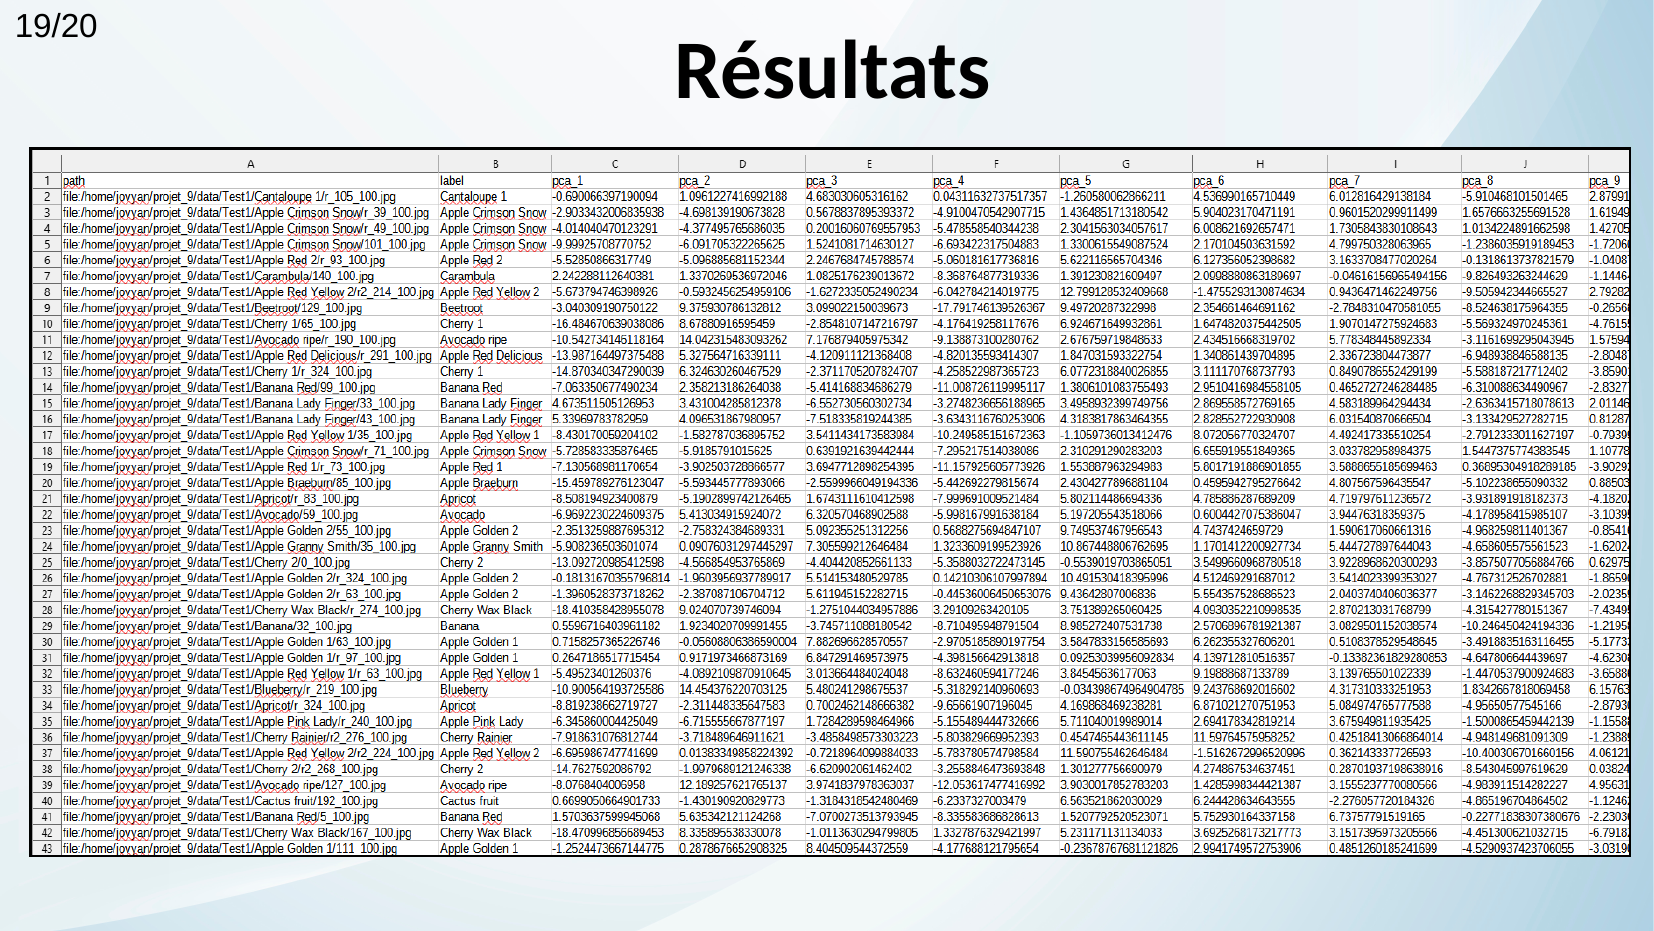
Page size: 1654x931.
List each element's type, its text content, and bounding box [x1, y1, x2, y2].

picture [0, 0, 1654, 931]
text_box 19/20 [0, 0, 88, 60]
title Résultats [88, 0, 1577, 147]
